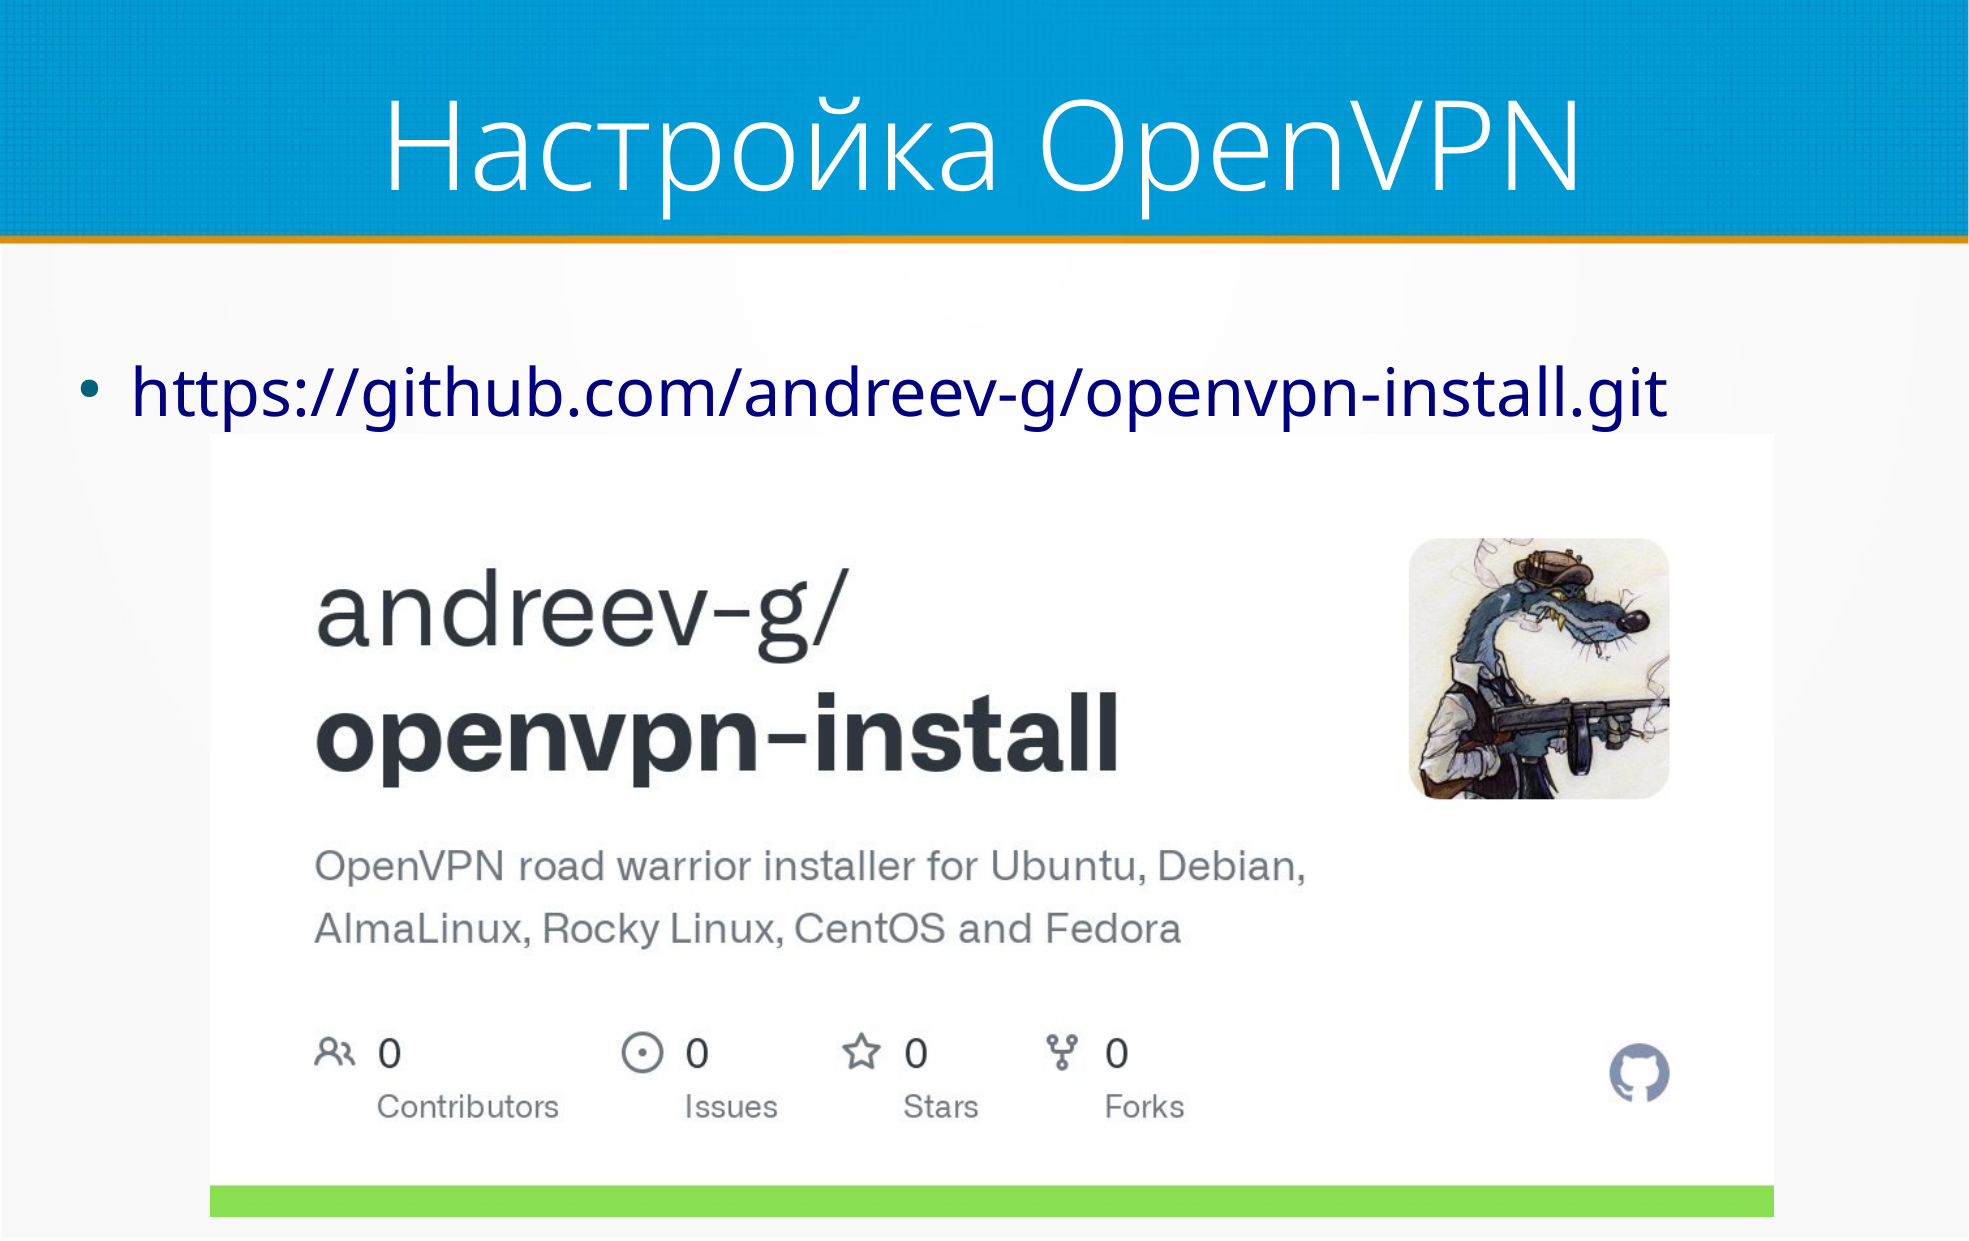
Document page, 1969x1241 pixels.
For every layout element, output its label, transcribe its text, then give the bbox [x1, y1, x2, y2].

picture [0, 233, 1969, 1241]
title Настройка OpenVPN [98, 19, 1870, 227]
list https://github.com/andreev-g/openvpn-install.git [60, 345, 1927, 667]
